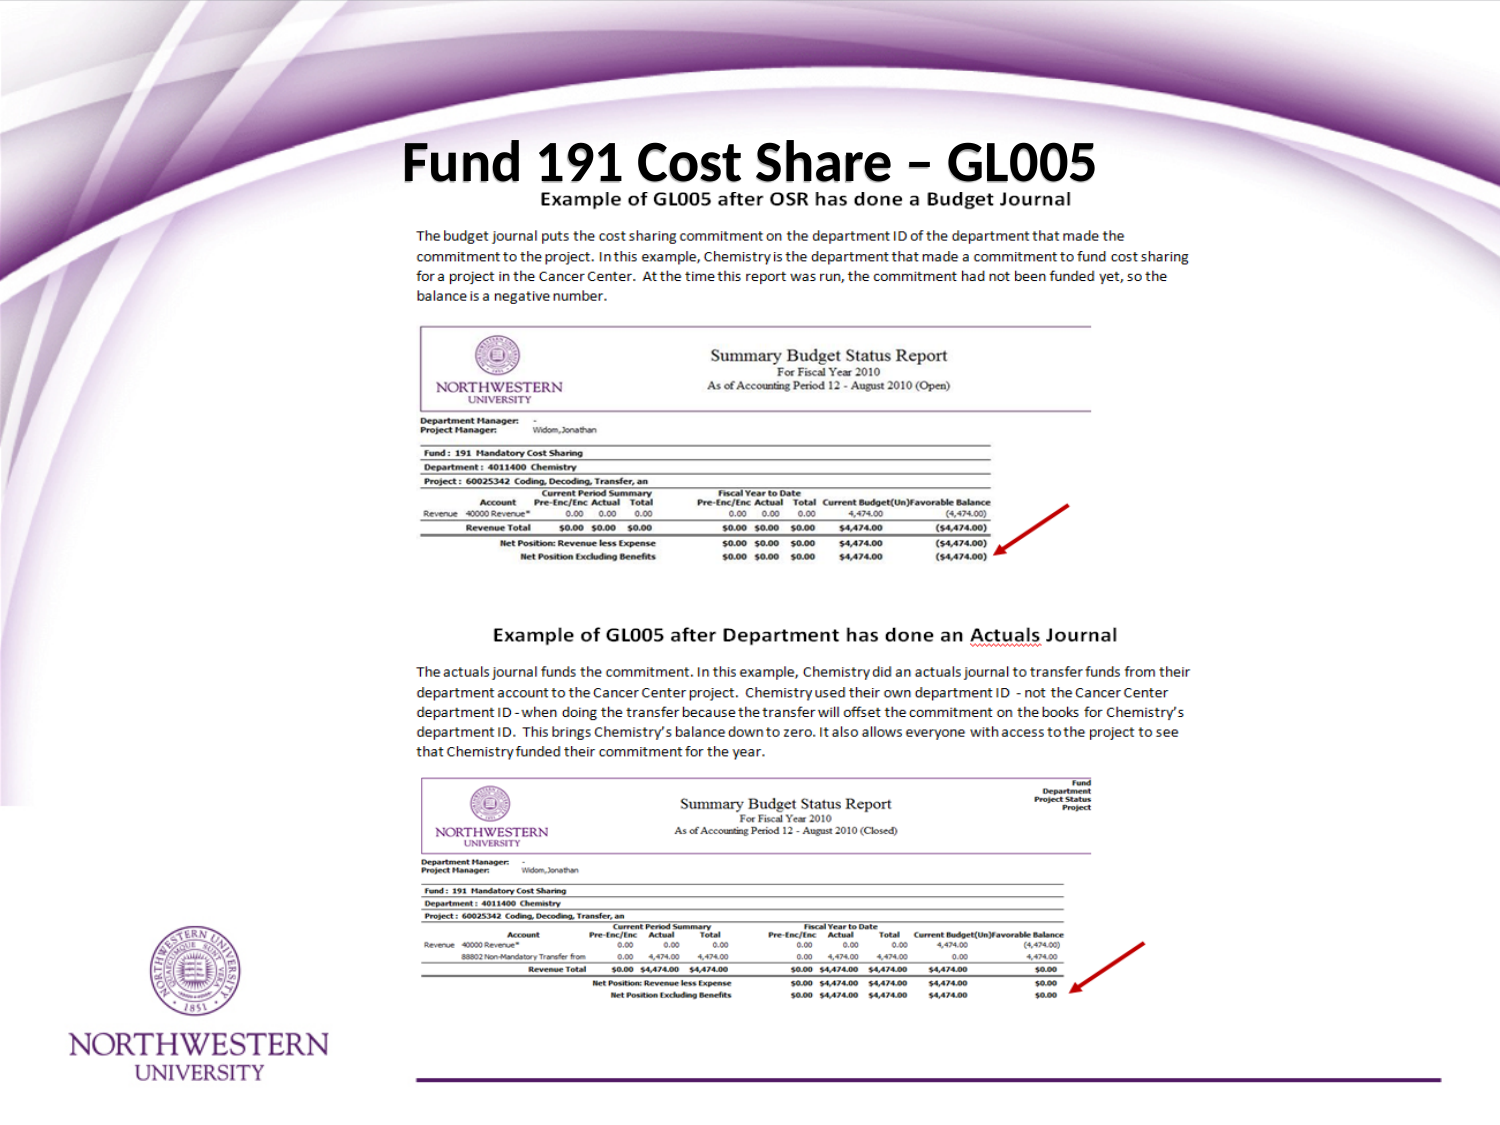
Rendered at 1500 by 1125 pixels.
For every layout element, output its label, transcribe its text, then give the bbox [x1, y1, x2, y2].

title Fund 191 Cost Share – GL005 [75, 101, 1426, 215]
picture [405, 192, 1195, 1006]
